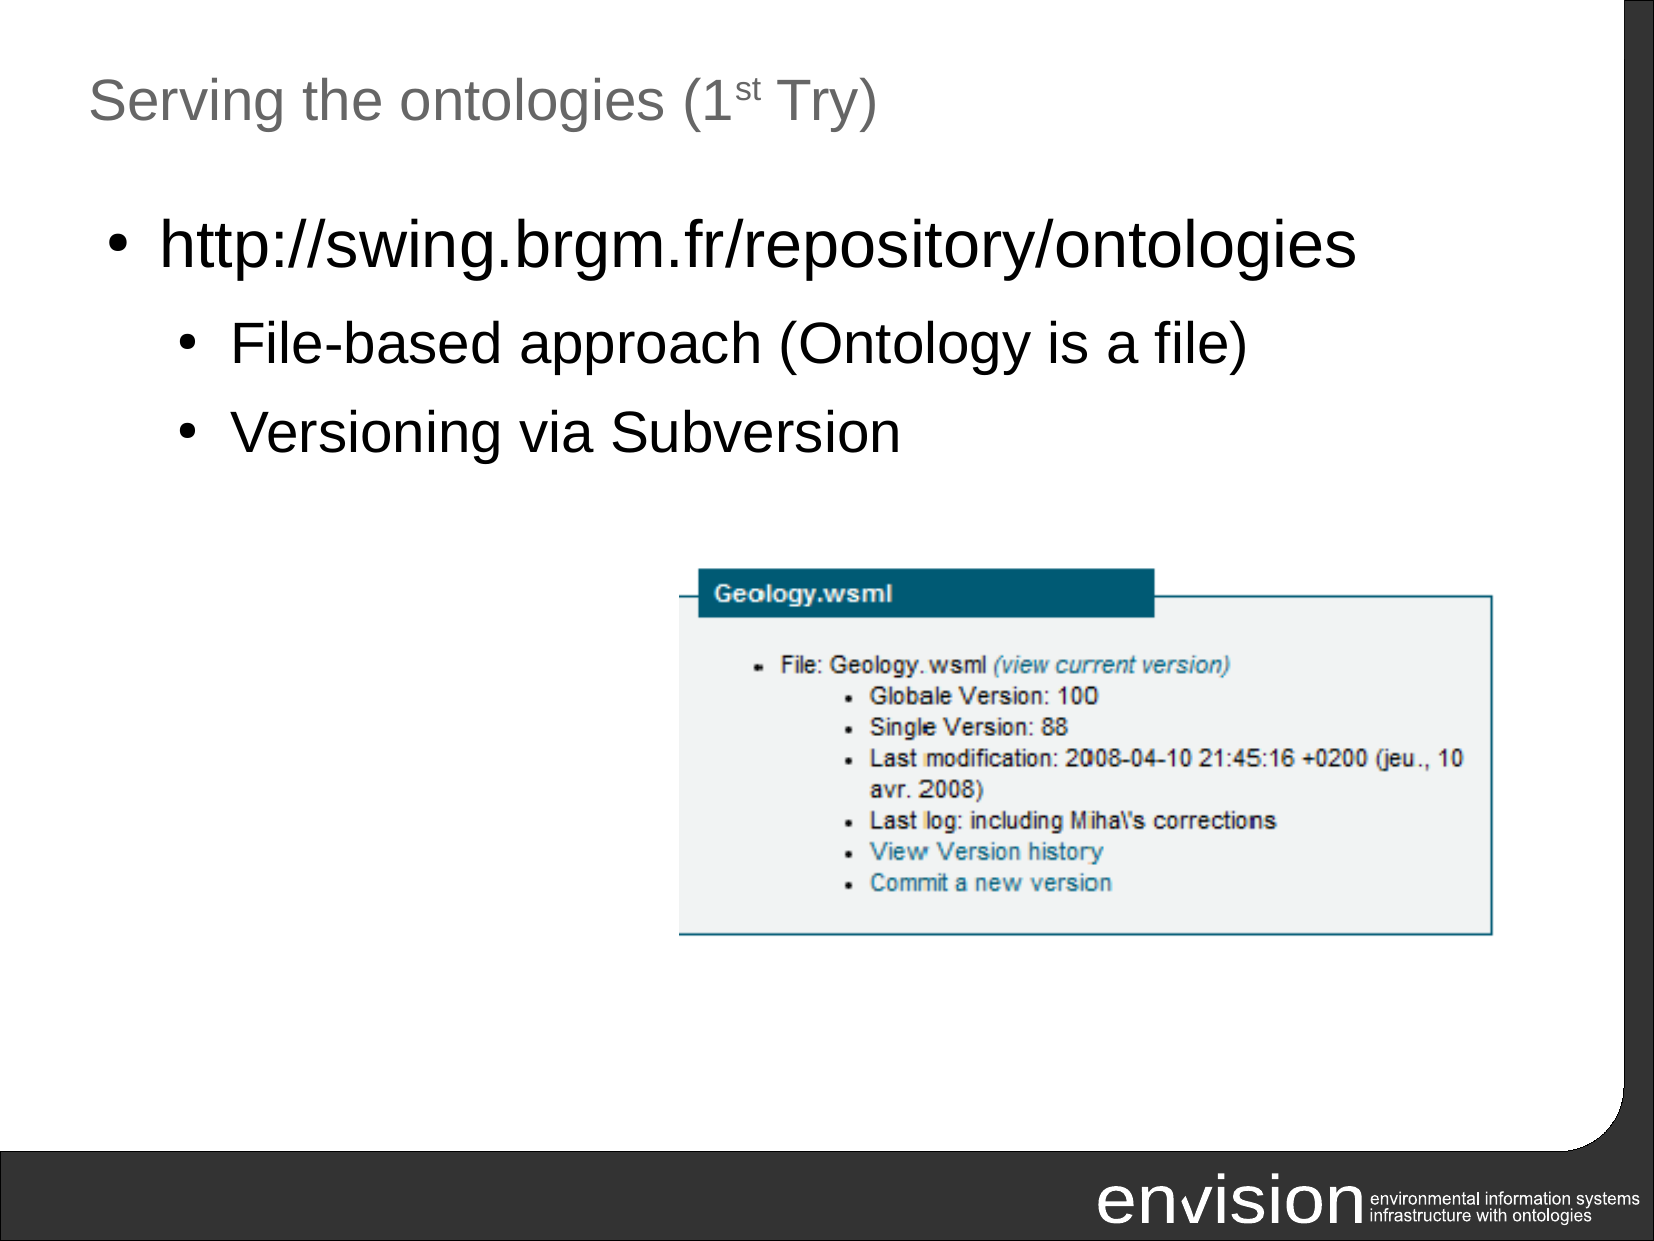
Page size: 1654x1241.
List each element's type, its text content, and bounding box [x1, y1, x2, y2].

title Serving the ontologies (1st Try) [88, 3, 1571, 196]
picture [714, 584, 816, 606]
picture [679, 547, 1500, 945]
list http://swing.brgm.fr/repository/ontologies File-based approach (Ontology is a file) Versioning via Subversion [88, 206, 1571, 1094]
picture [823, 584, 892, 602]
